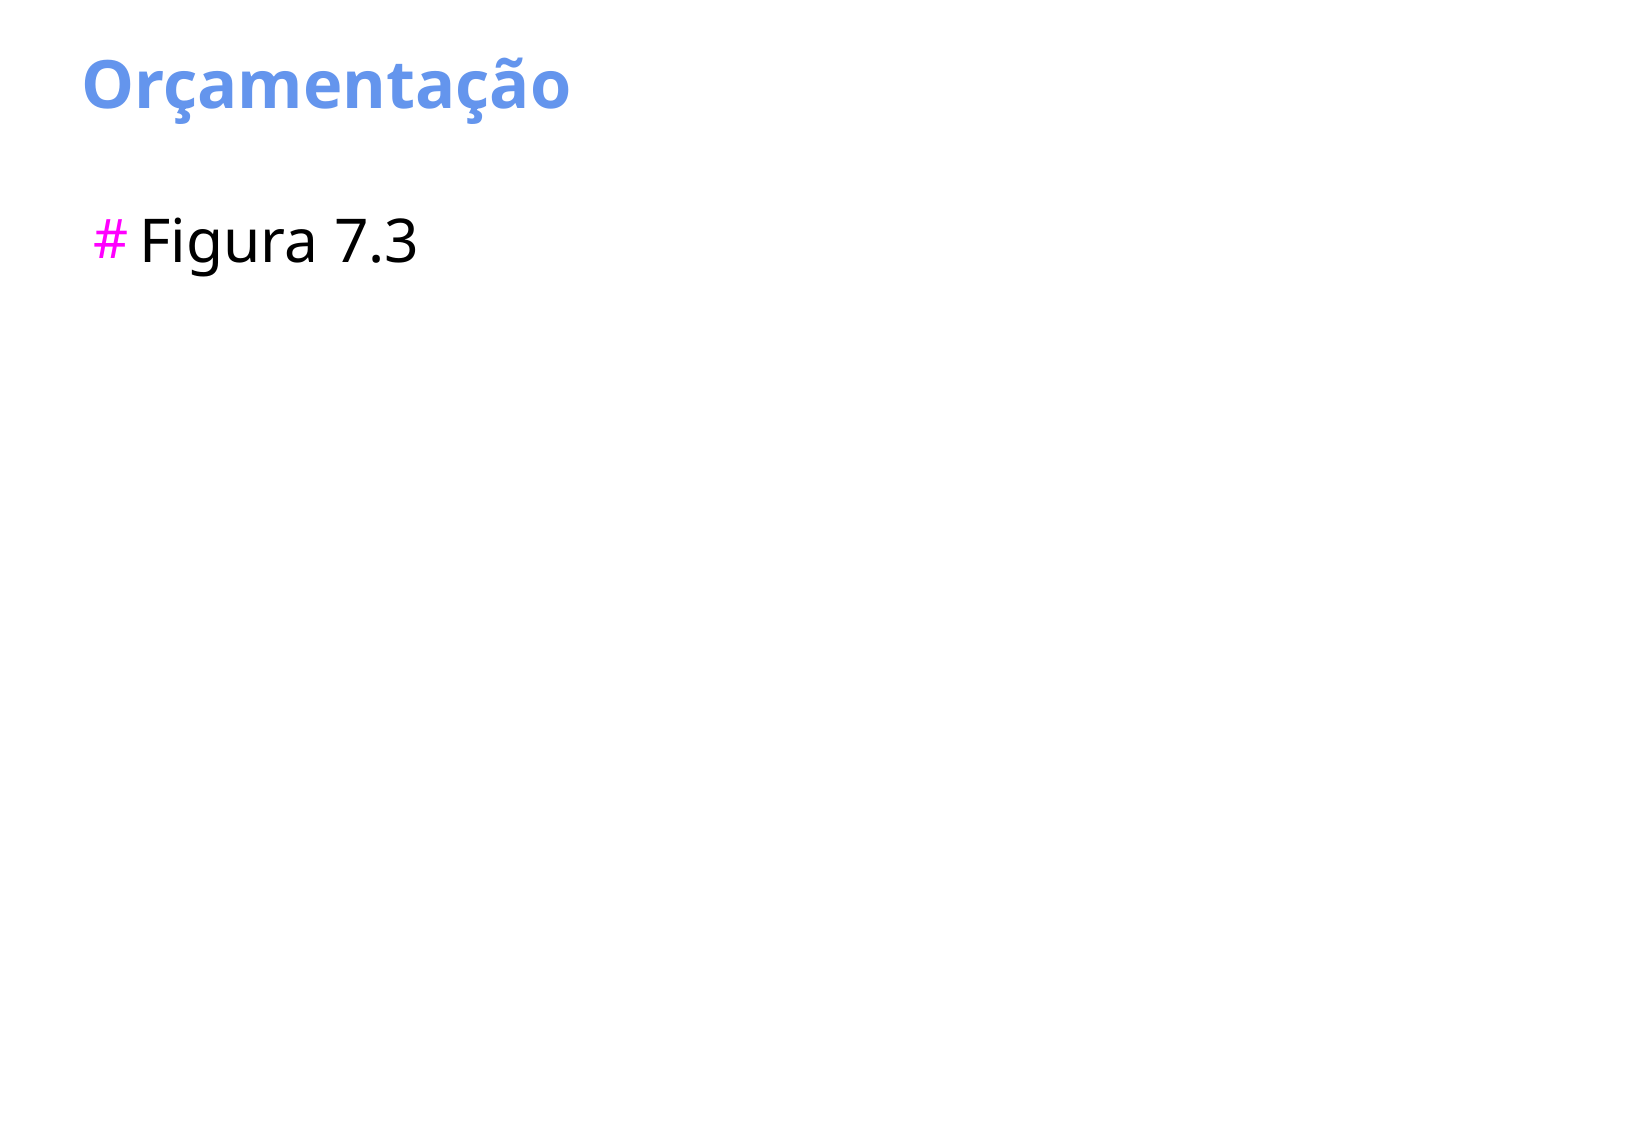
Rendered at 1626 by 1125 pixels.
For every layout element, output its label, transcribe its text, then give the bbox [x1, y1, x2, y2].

title Orçamentação [81, 41, 1544, 122]
list Figura 7.3 [81, 165, 1544, 1016]
